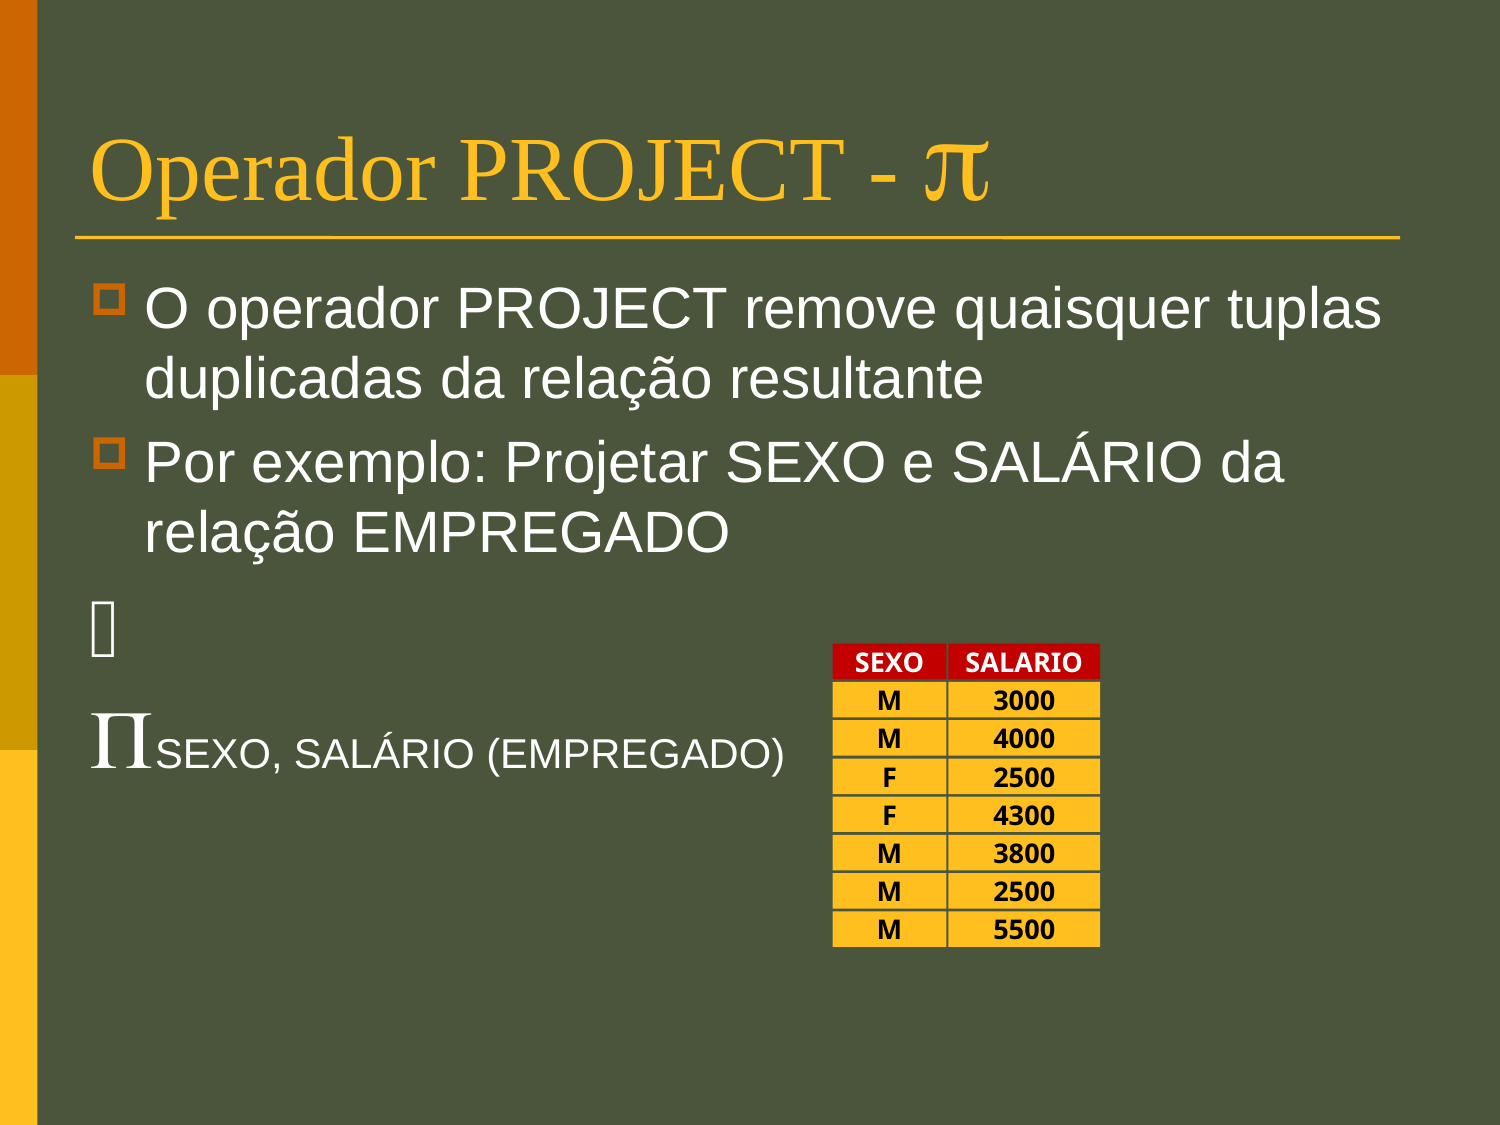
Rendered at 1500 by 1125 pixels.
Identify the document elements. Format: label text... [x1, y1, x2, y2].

text_box M [832, 681, 947, 718]
text_box M [832, 873, 947, 909]
text_box SALARIO [948, 643, 1101, 680]
text_box 4000 [948, 720, 1101, 756]
text_box 2500 [948, 873, 1101, 909]
list O operador PROJECT remove quaisquer tuplas duplicadas da relação resultante Por exemplo: Projetar SEXO e SALÁRIO da relação EMPREGADO  PSEXO, SALÁRIO (EMPREGADO) [75, 262, 1426, 1006]
text_box F [832, 796, 947, 832]
text_box 5500 [948, 911, 1101, 947]
text_box 3800 [948, 834, 1101, 871]
text_box 4300 [948, 796, 1101, 832]
title Operador PROJECT -  [75, 45, 1426, 233]
text_box 3000 [948, 681, 1101, 718]
text_box M [832, 834, 947, 871]
text_box 2500 [948, 758, 1101, 795]
text_box M [832, 911, 947, 947]
text_box M [832, 720, 947, 756]
text_box F [832, 758, 947, 795]
text_box SEXO [832, 643, 947, 680]
